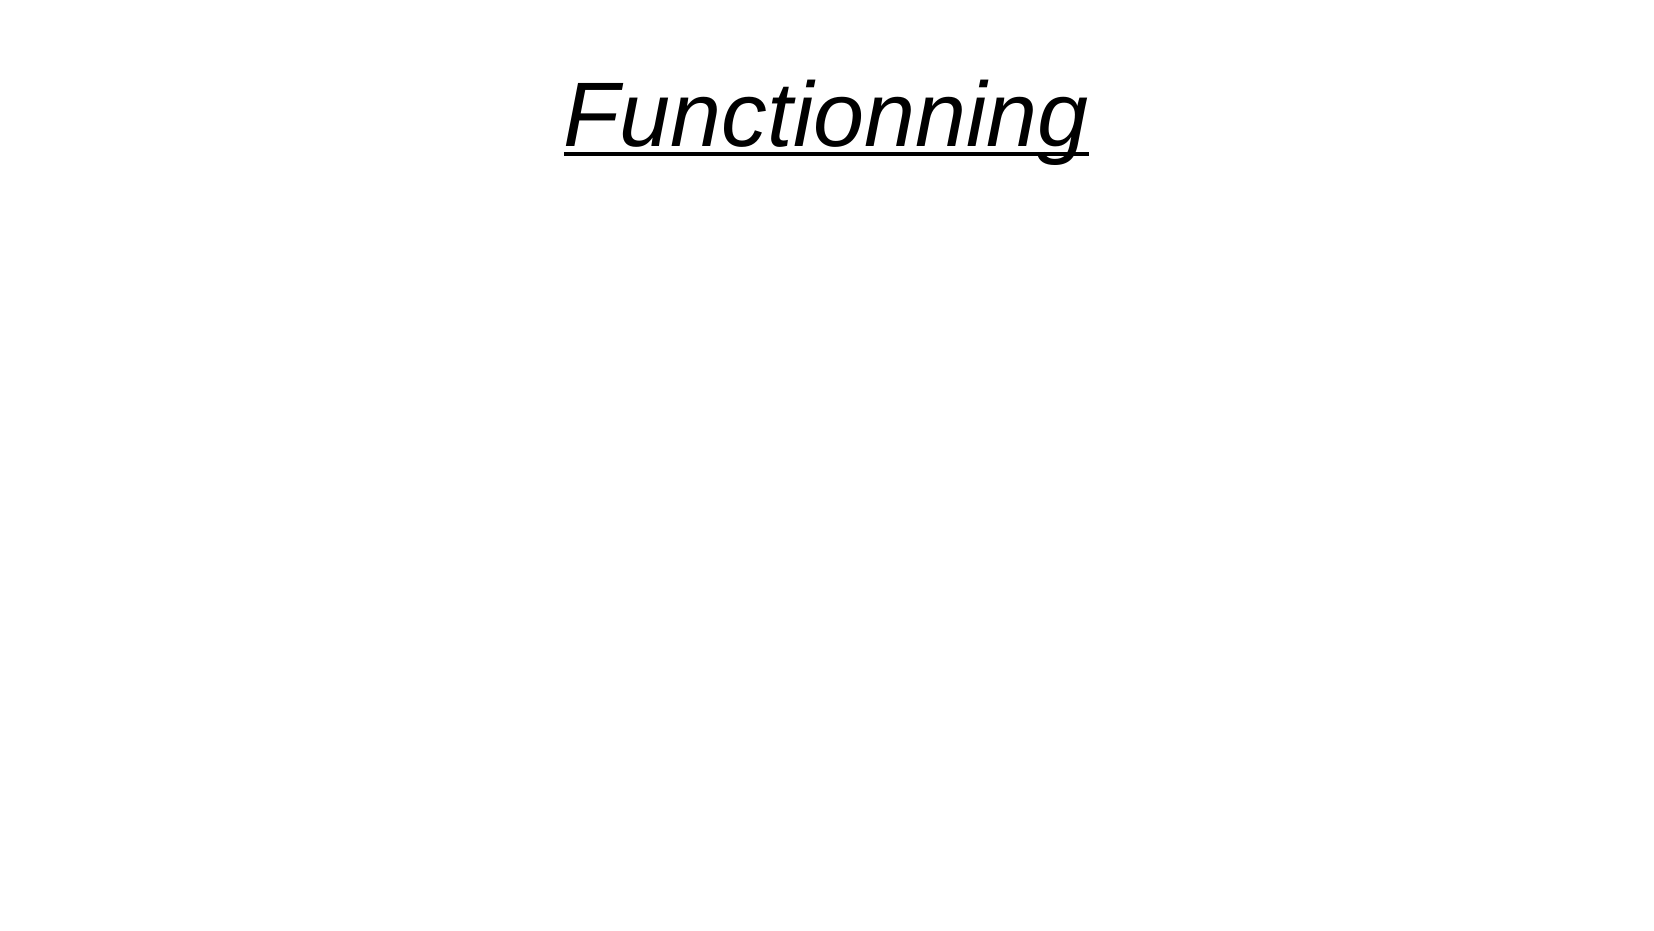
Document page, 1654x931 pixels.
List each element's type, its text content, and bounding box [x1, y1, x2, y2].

title Functionning [82, 37, 1571, 193]
